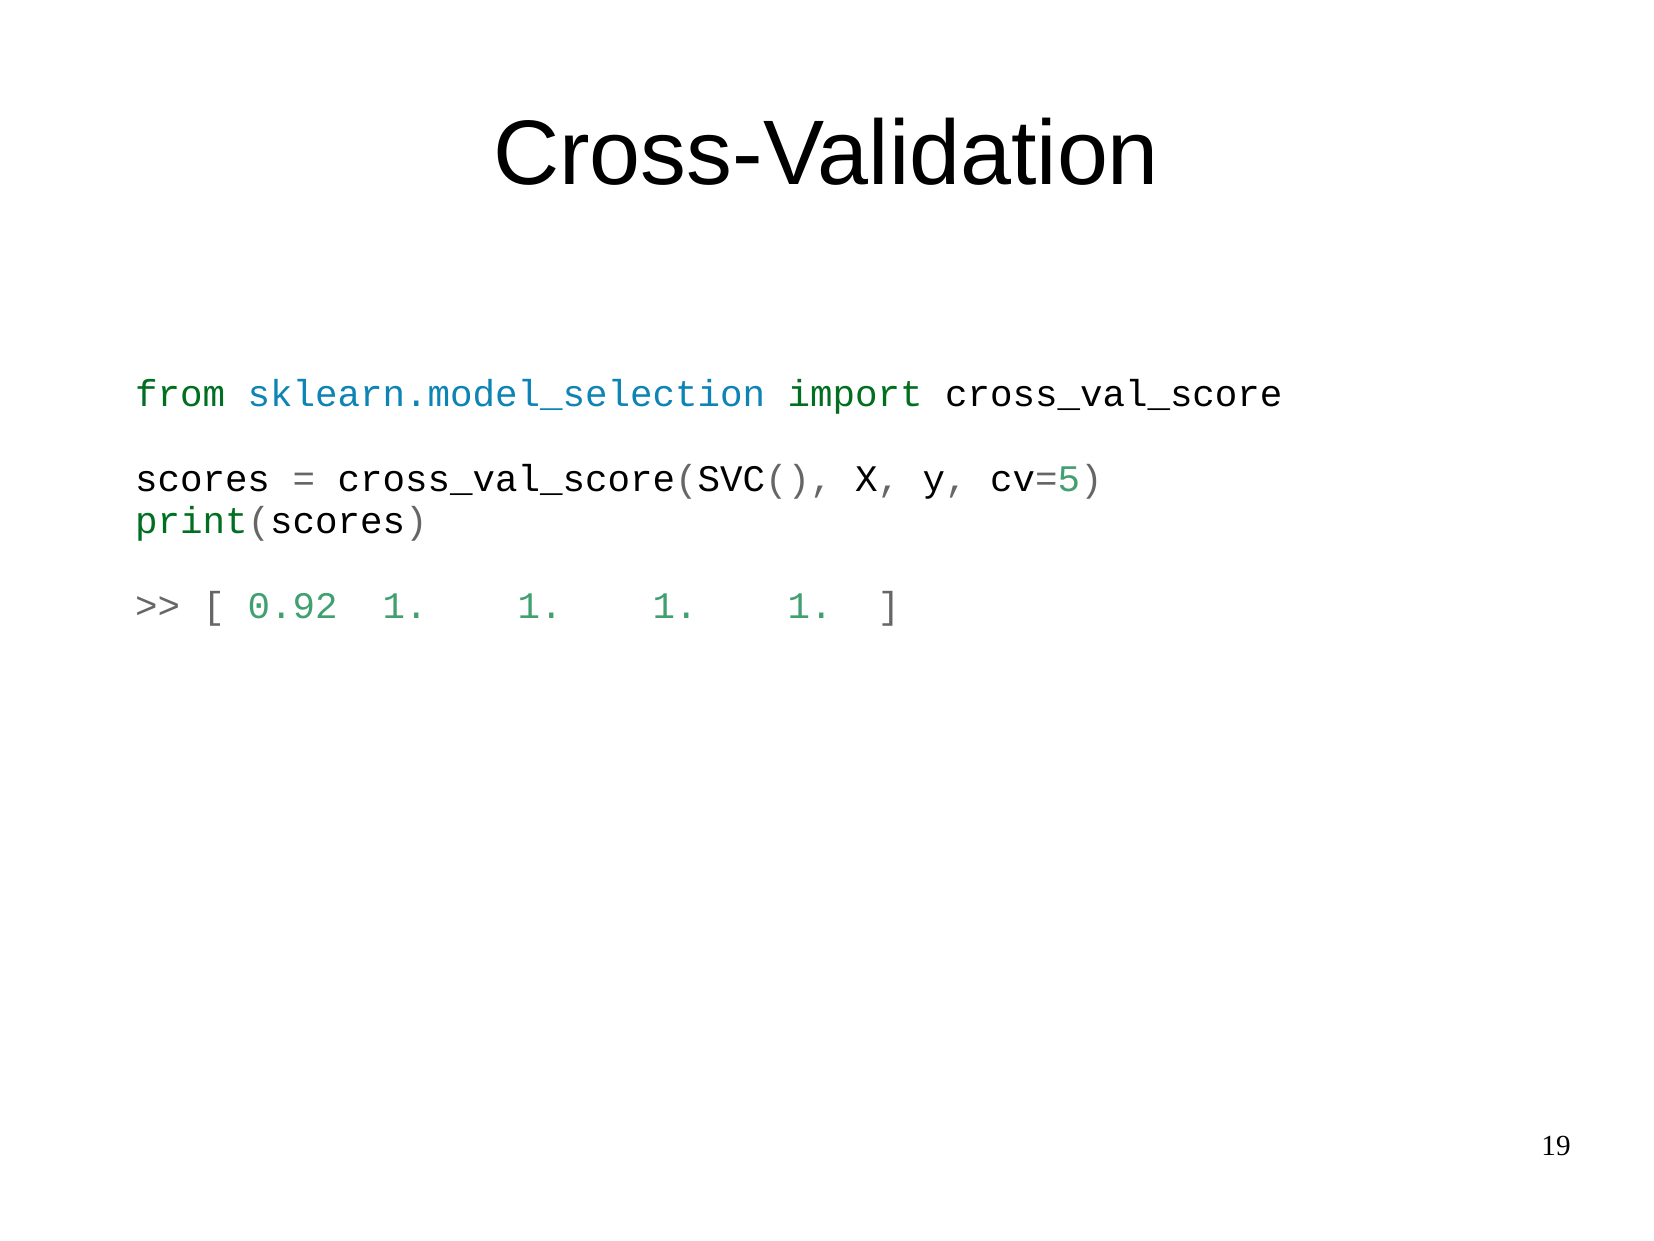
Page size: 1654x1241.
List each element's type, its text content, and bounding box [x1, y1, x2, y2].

text_box from sklearn.model_selection import cross_val_score scores = cross_val_score(SVC(), X, y, cv=5) print(scores) >> [ 0.92 1. 1. 1. 1. ] [135, 375, 1411, 675]
title Cross-Validation [82, 49, 1571, 257]
